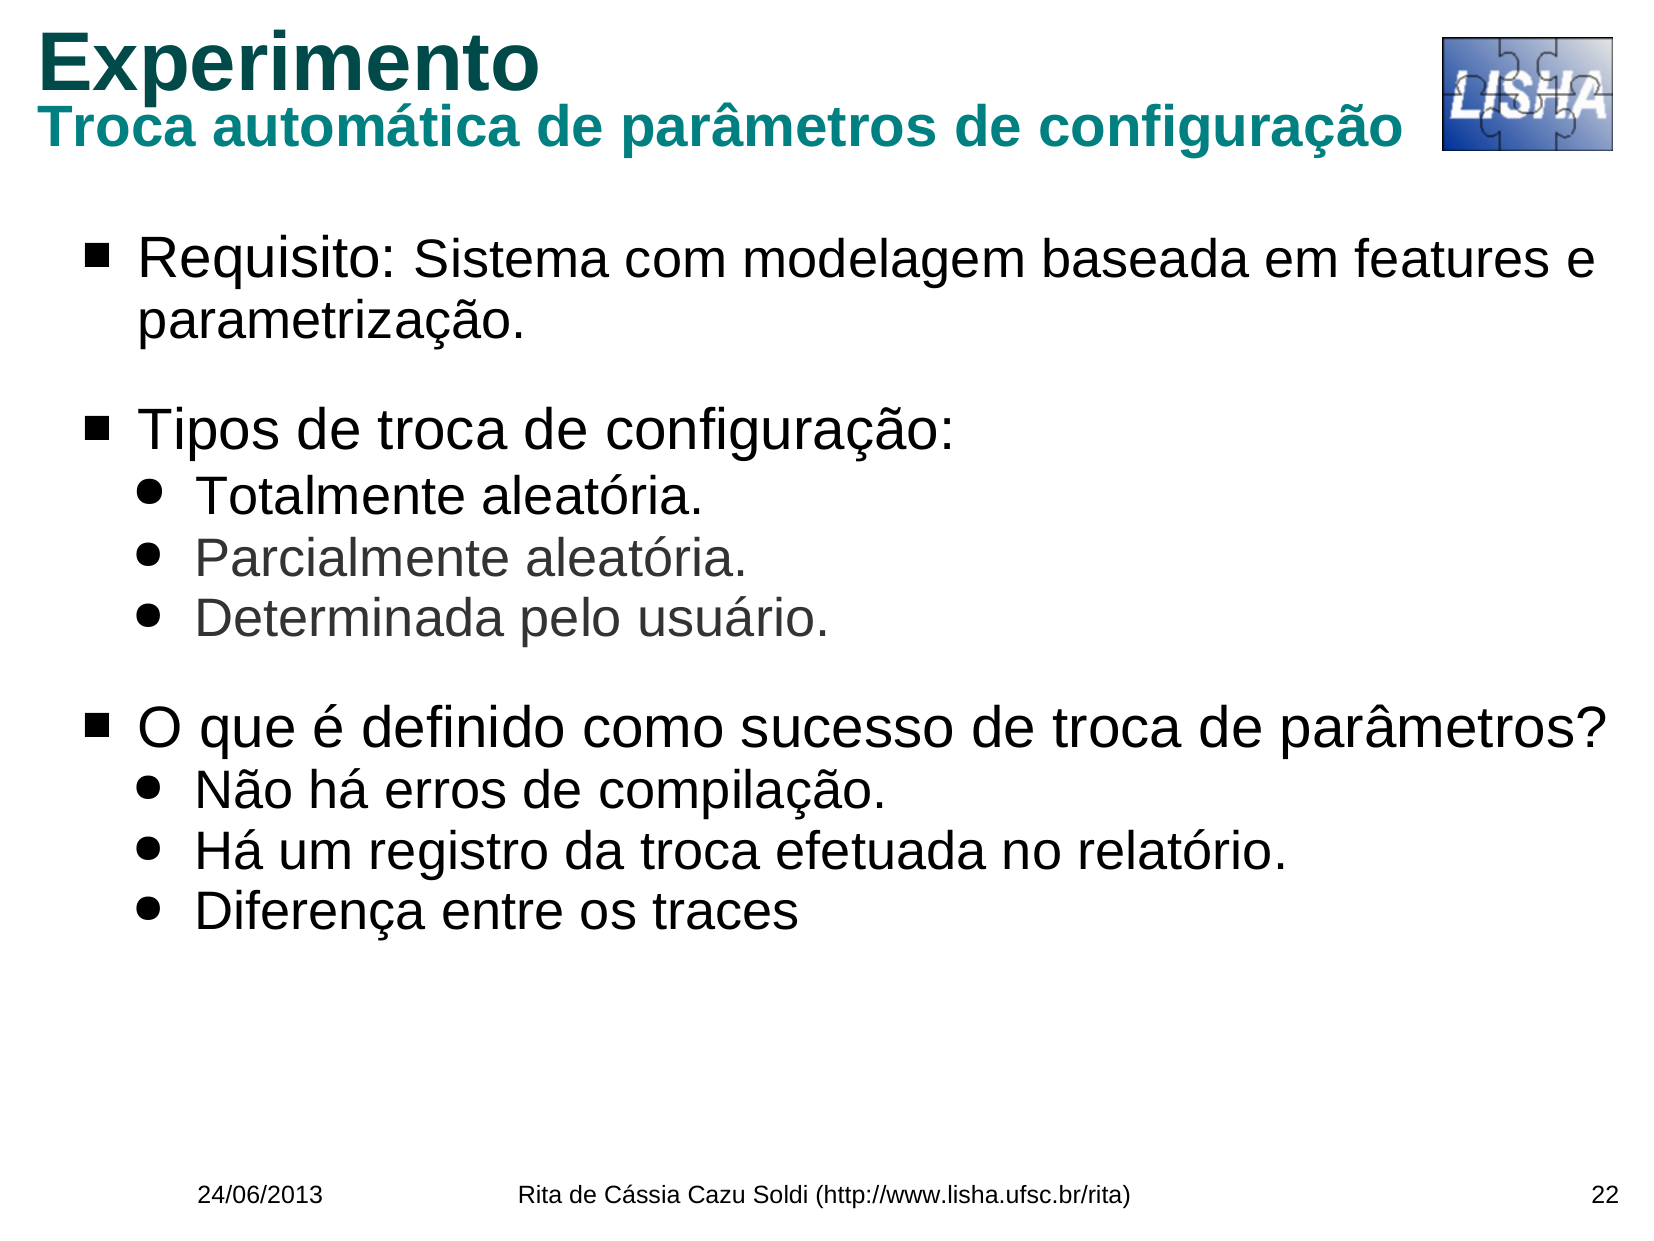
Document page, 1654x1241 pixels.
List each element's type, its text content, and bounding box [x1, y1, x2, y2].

picture [1442, 37, 1613, 151]
title Experimento Troca automática de parâmetros de configuração [37, 9, 1426, 178]
list Requisito: Sistema com modelagem baseada em features e parametrização. Tipos de troca de configuração: Totalmente aleatória. Parcialmente aleatória. Determinada pelo usuário. O que é definido como sucesso de troca de parâmetros? Não há erros de compilação. Há um registro da troca efetuada no relatório. Diferença entre os traces [37, 225, 1613, 1163]
